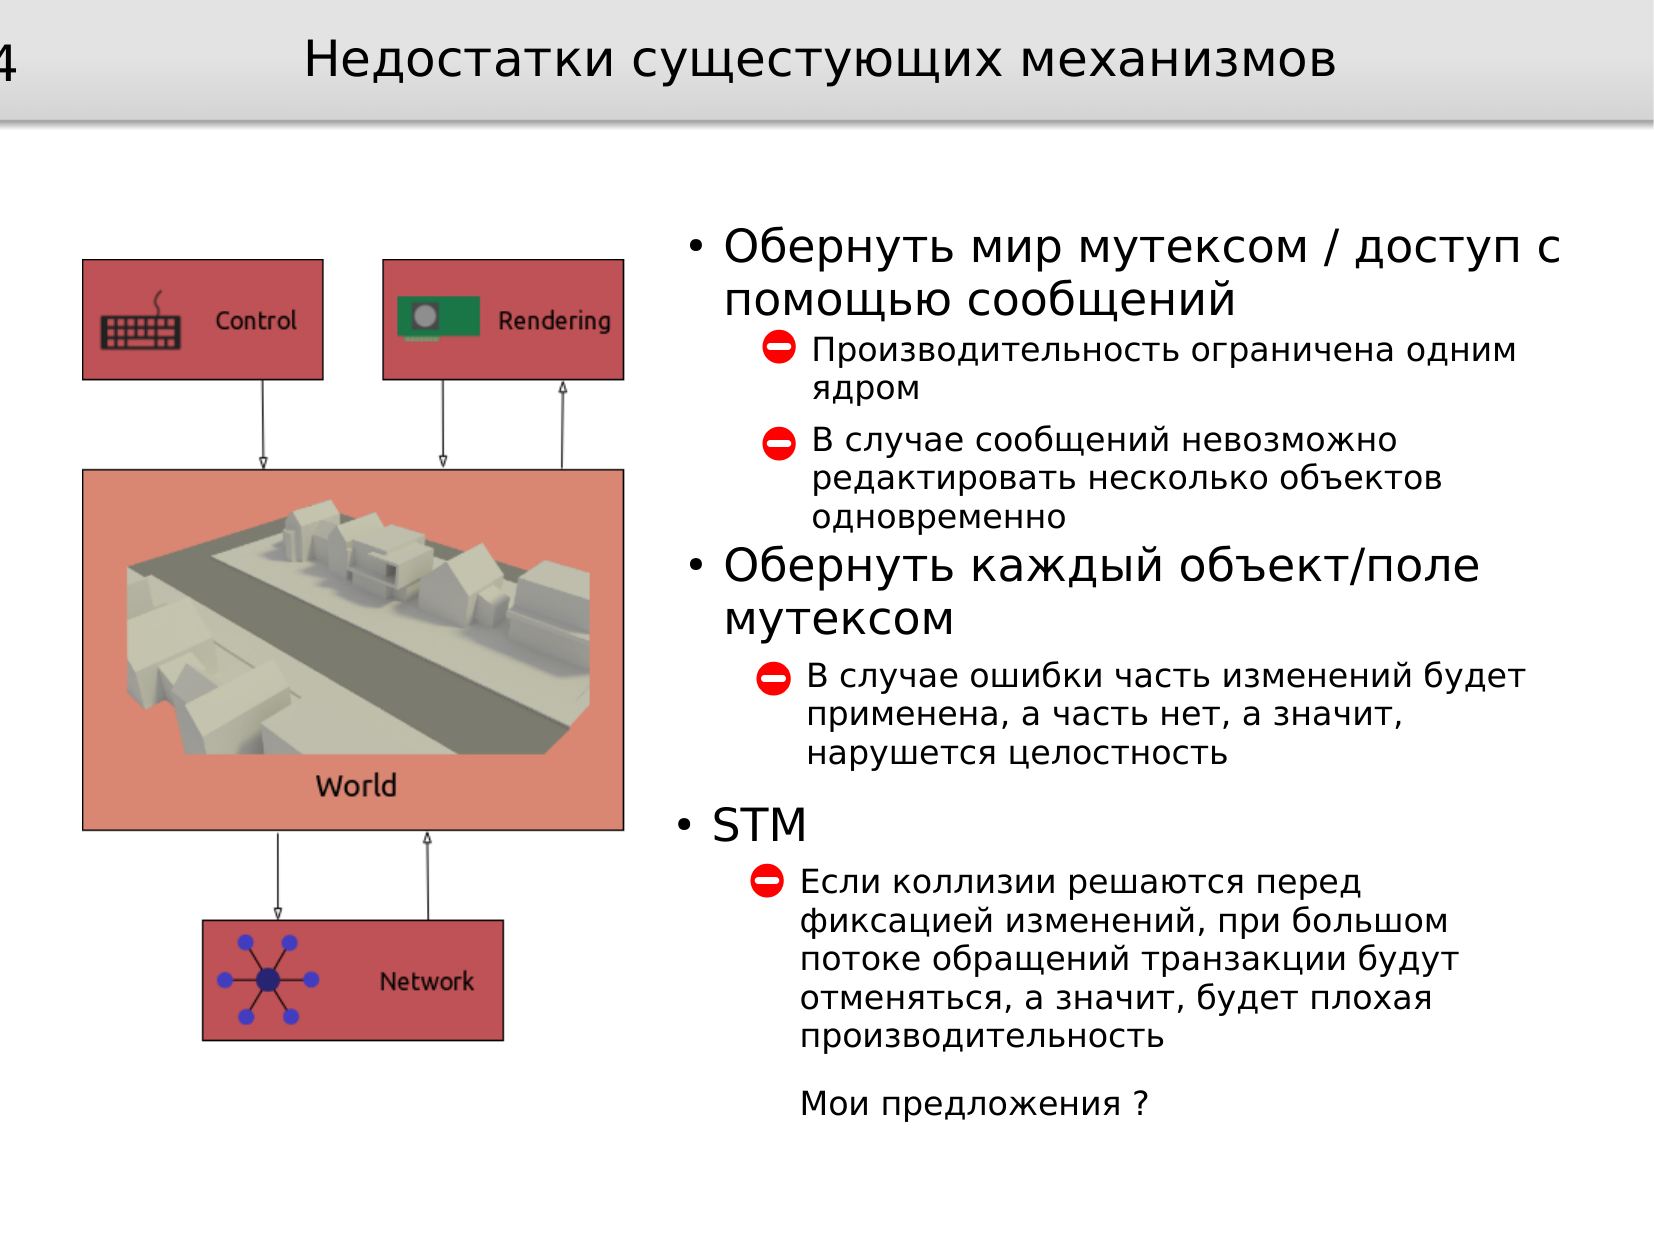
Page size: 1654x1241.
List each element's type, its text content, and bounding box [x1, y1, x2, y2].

text_box Мои предложения ? [784, 1077, 1494, 1170]
text_box Производительность ограничена одним ядром [796, 323, 1571, 412]
text_box STM [661, 791, 1595, 944]
text_box Если коллизии решаются перед фиксацией изменений, при большом потоке обращений транзакции будут отменяться, а значит, будет плохая производительность [784, 855, 1560, 1063]
picture [0, 0, 1654, 1241]
title Недостатки сущестующих механизмов [271, 23, 1371, 95]
picture [0, 49, 6, 68]
text_box В случае сообщений невозможно редактировать несколько объектов одновременно [796, 412, 1571, 544]
text_box Обернуть мир мутексом / доступ с помощью сообщений [673, 212, 1607, 366]
text_box В случае ошибки часть изменений будет применена, а часть нет, а значит, нарушется целостность [791, 649, 1566, 780]
text_box Обернуть каждый объект/поле мутексом [673, 531, 1607, 684]
